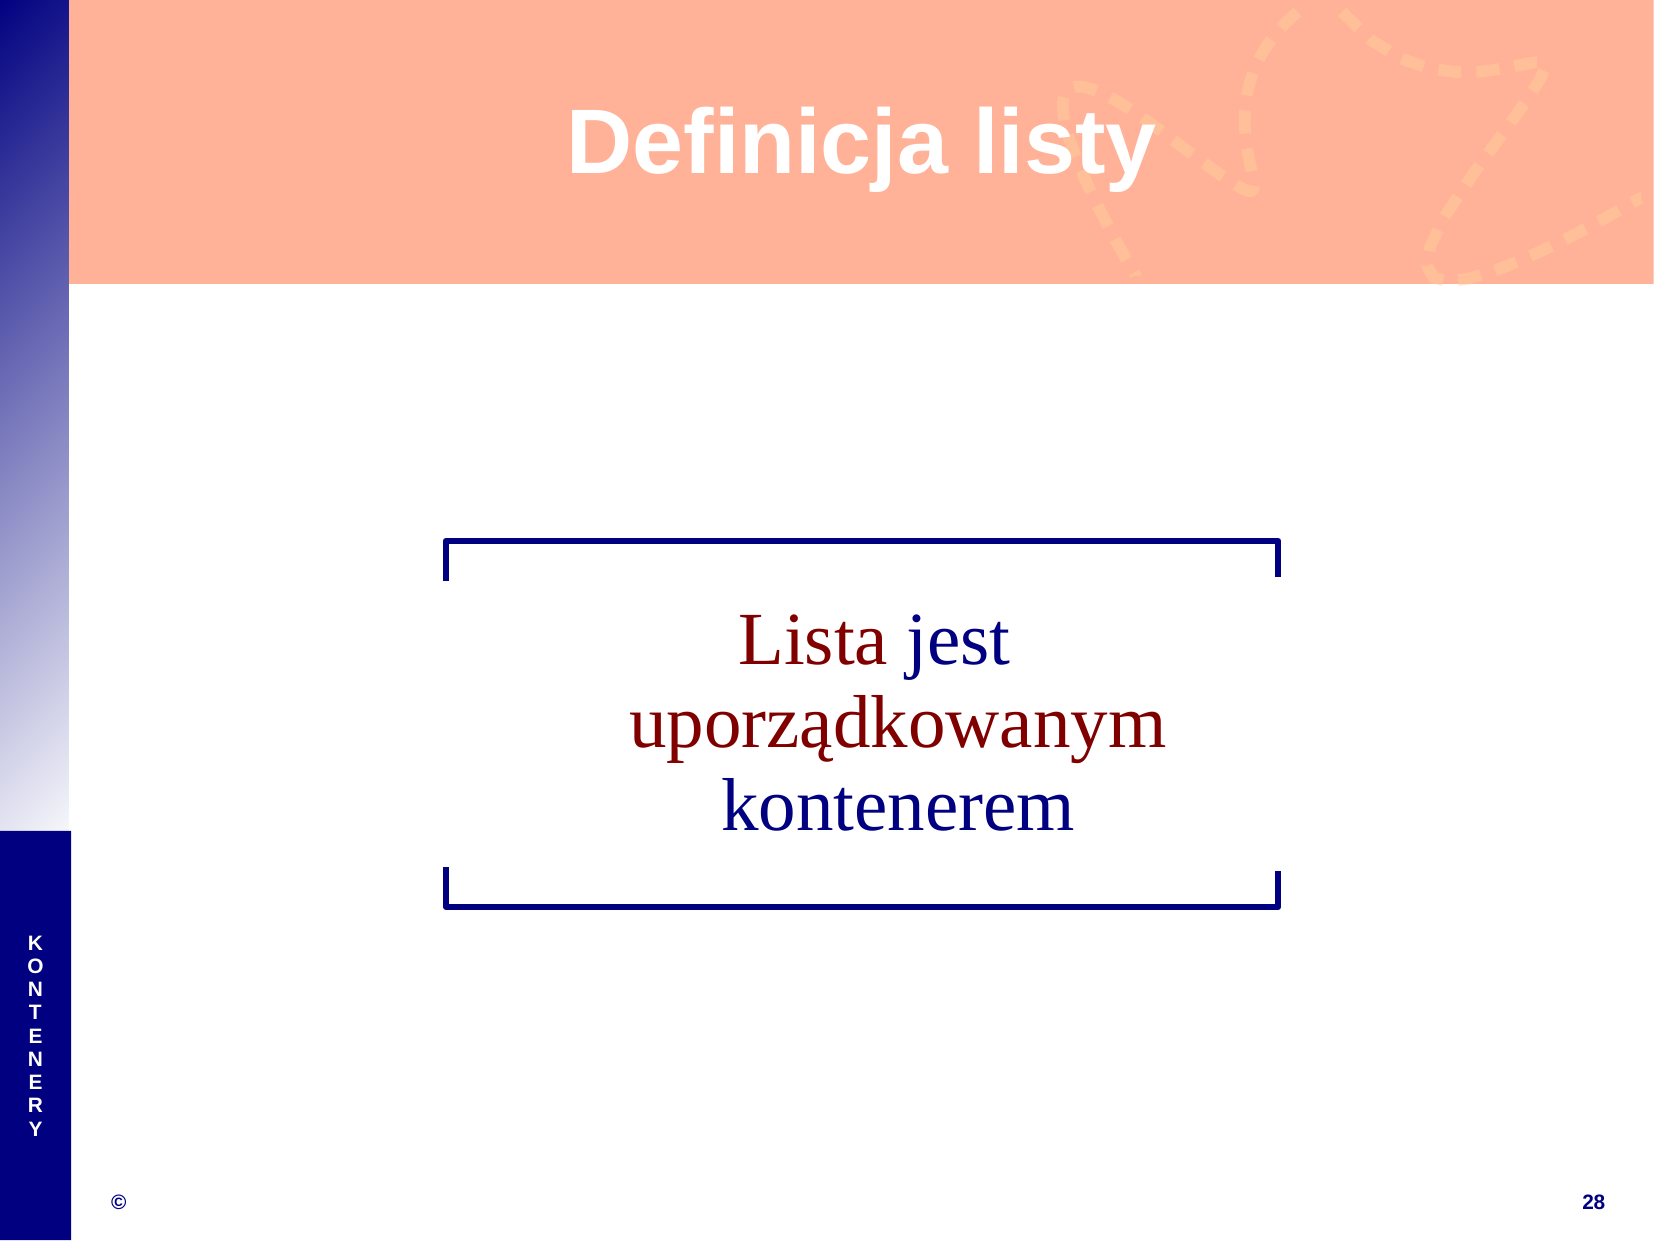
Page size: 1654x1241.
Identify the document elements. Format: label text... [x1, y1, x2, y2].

text_box K O N T E N E R Y [0, 830, 71, 1241]
text_box Lista jest uporządkowanym kontenerem [461, 513, 1263, 931]
title Definicja listy [70, 37, 1654, 246]
